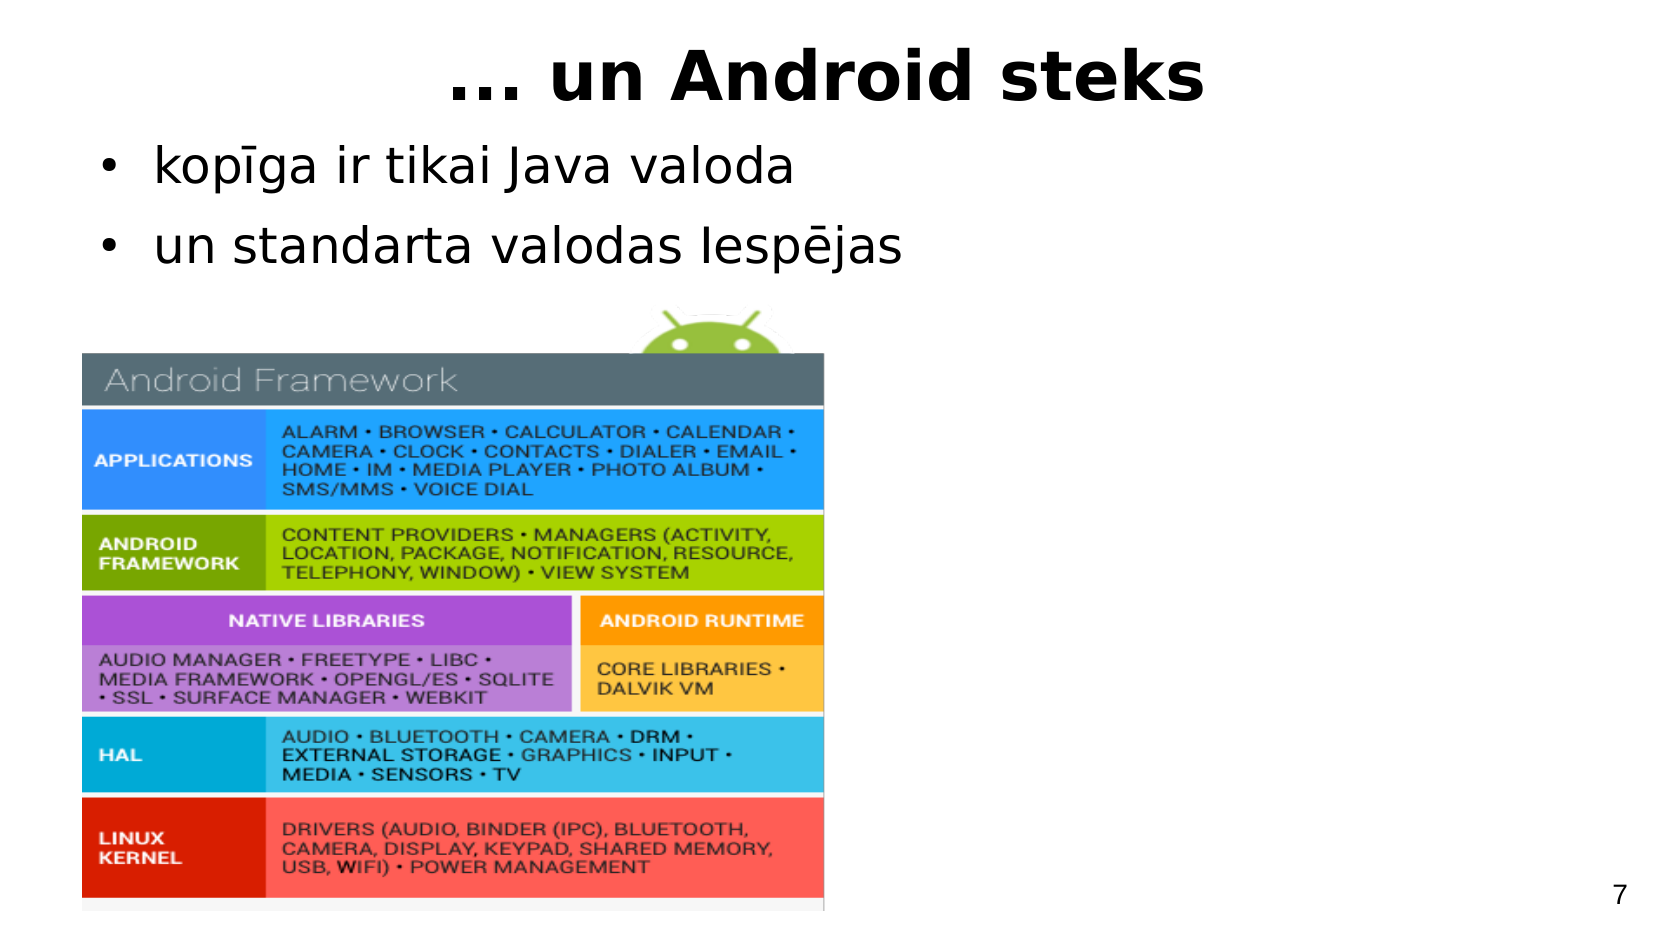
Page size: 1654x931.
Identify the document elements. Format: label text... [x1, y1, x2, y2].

title ... un Android steks [82, 36, 1571, 118]
picture [82, 304, 826, 911]
list kopīga ir tikai Java valoda un standarta valodas Iespējas [82, 136, 1538, 310]
picture [131, 749, 142, 761]
picture [99, 749, 128, 761]
